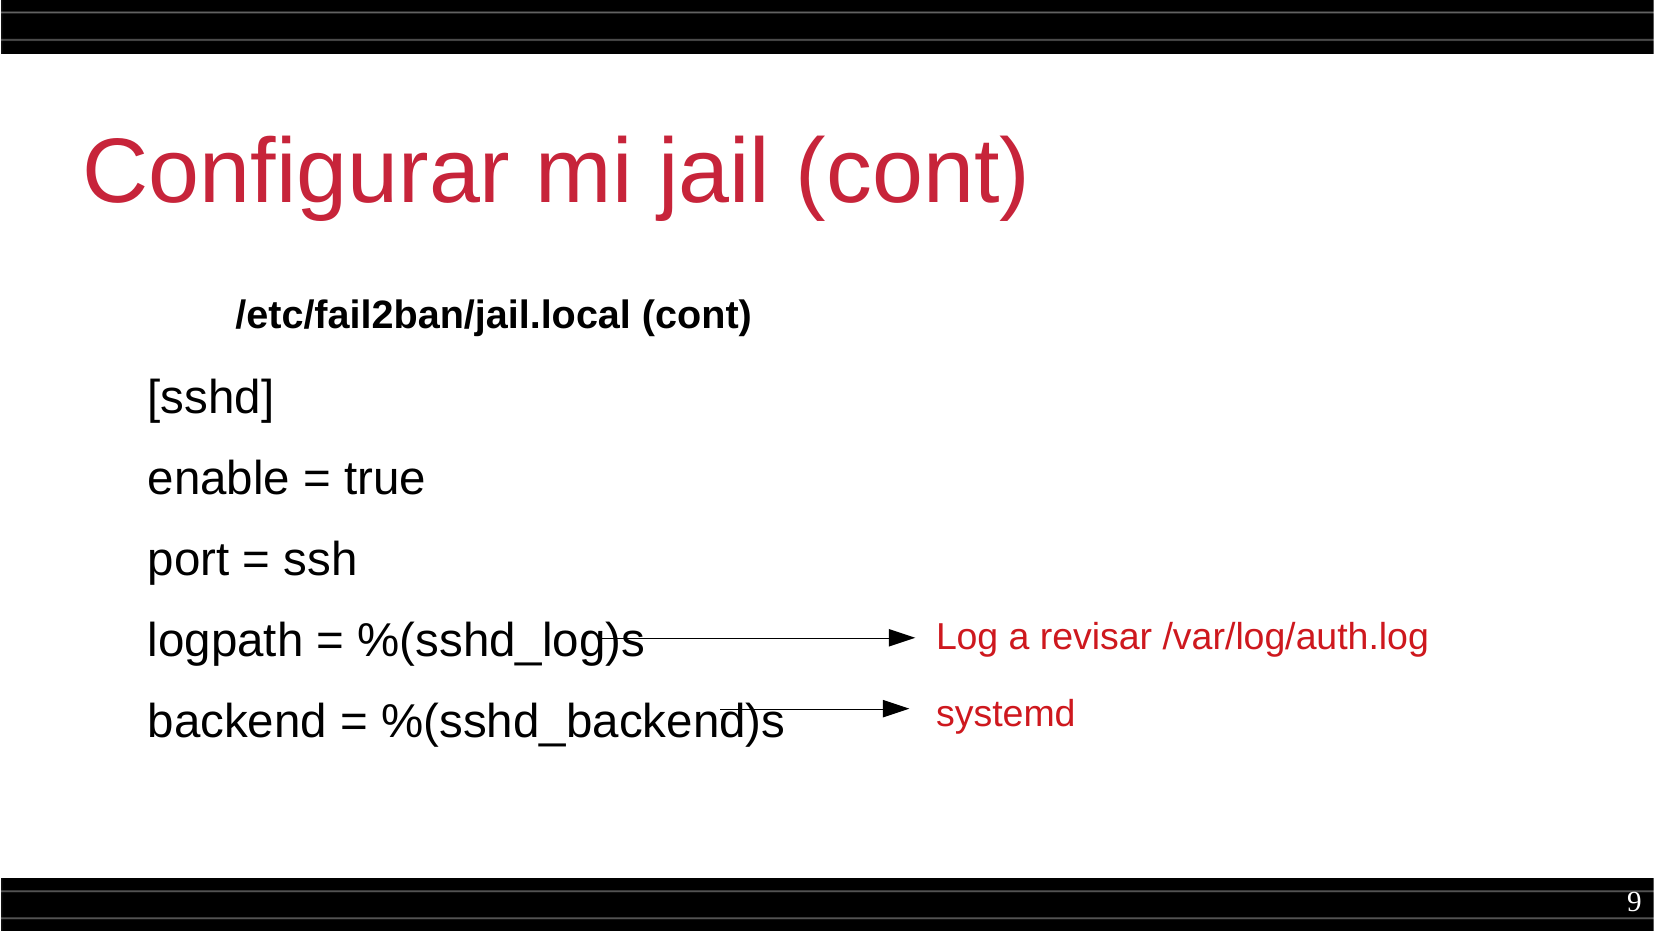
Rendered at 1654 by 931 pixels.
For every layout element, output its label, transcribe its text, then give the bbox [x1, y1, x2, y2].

picture [1, 0, 1654, 54]
picture [1, 878, 1654, 931]
list /etc/fail2ban/jail.local (cont) [sshd] enable = true port = ssh logpath = %(sshd_log)s backend = %(sshd_backend)s [147, 271, 810, 758]
title Configurar mi jail (cont) [82, 92, 1571, 249]
text_box systemd [921, 685, 1453, 745]
text_box Log a revisar /var/log/auth.log [921, 608, 1453, 668]
